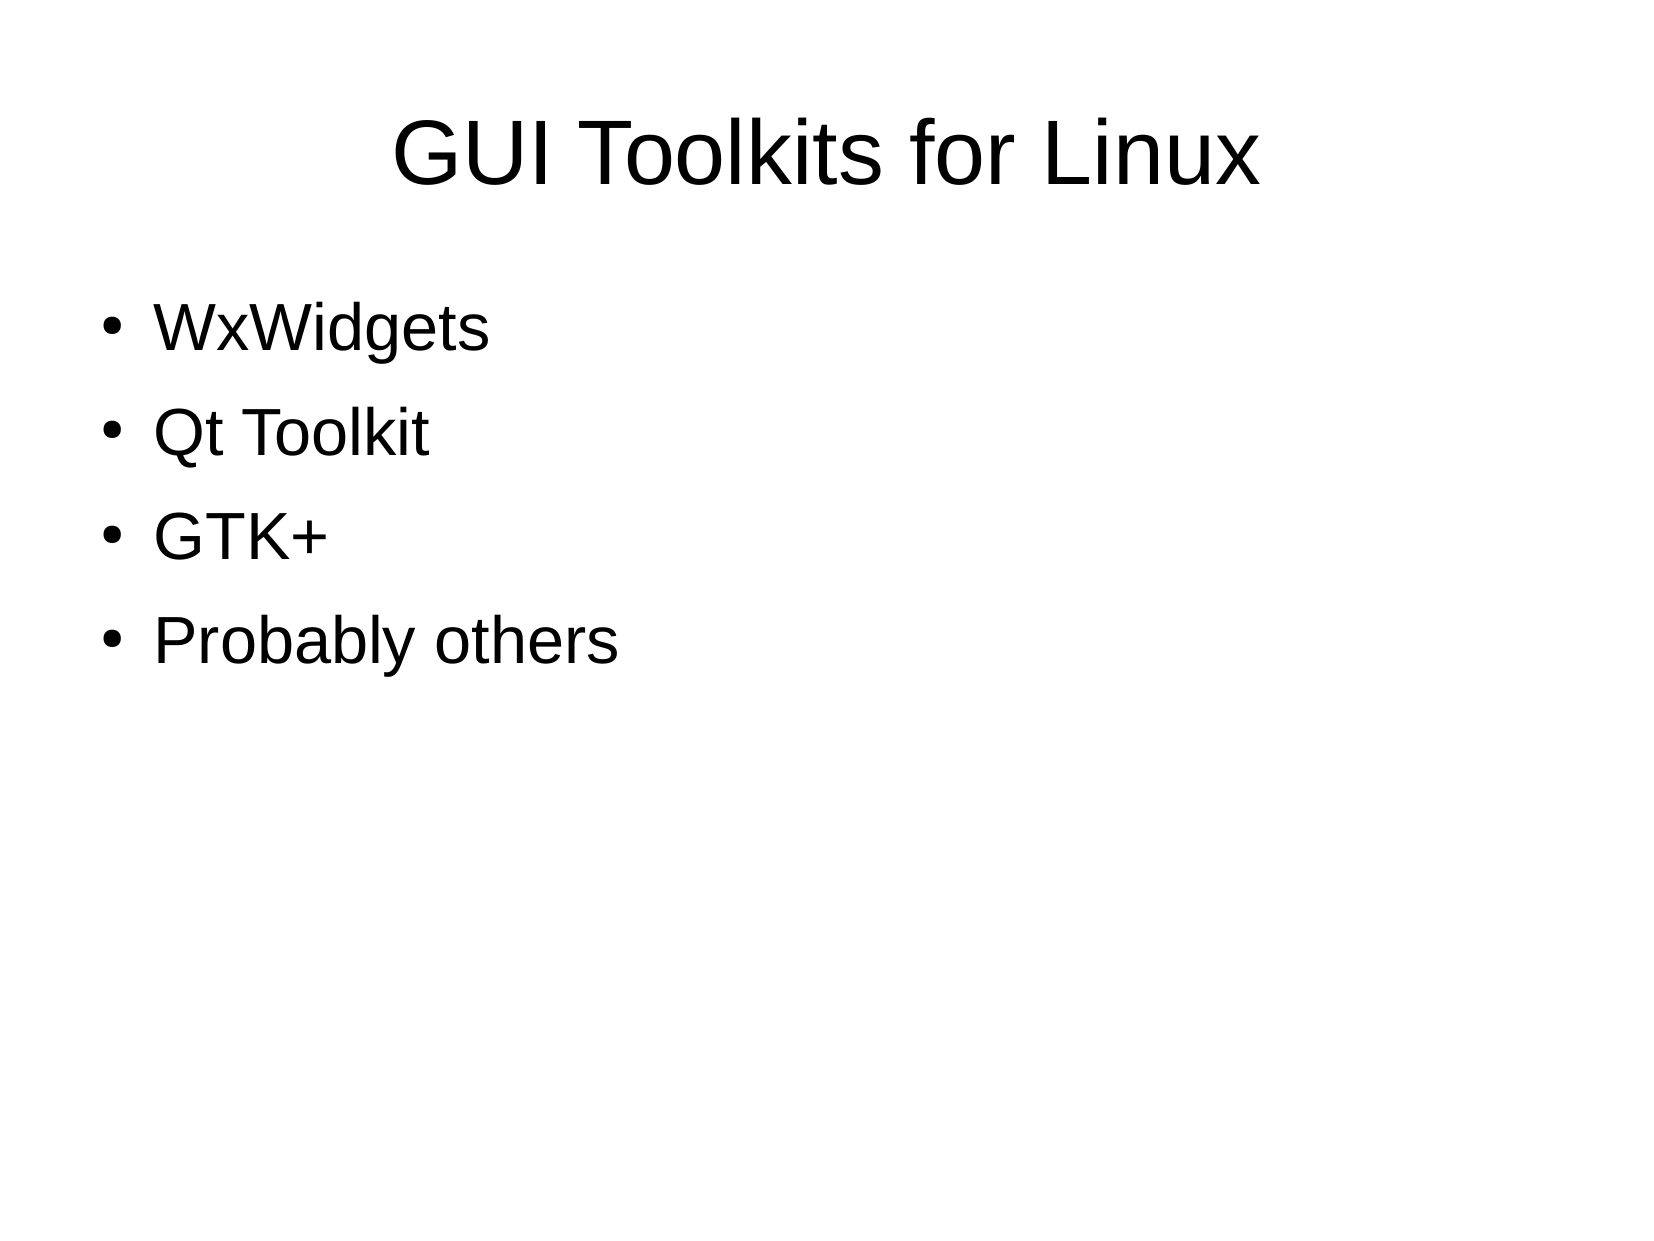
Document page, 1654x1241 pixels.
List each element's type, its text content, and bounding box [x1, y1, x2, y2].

title GUI Toolkits for Linux [82, 49, 1571, 257]
list WxWidgets Qt Toolkit GTK+ Probably others [82, 290, 1538, 1010]
